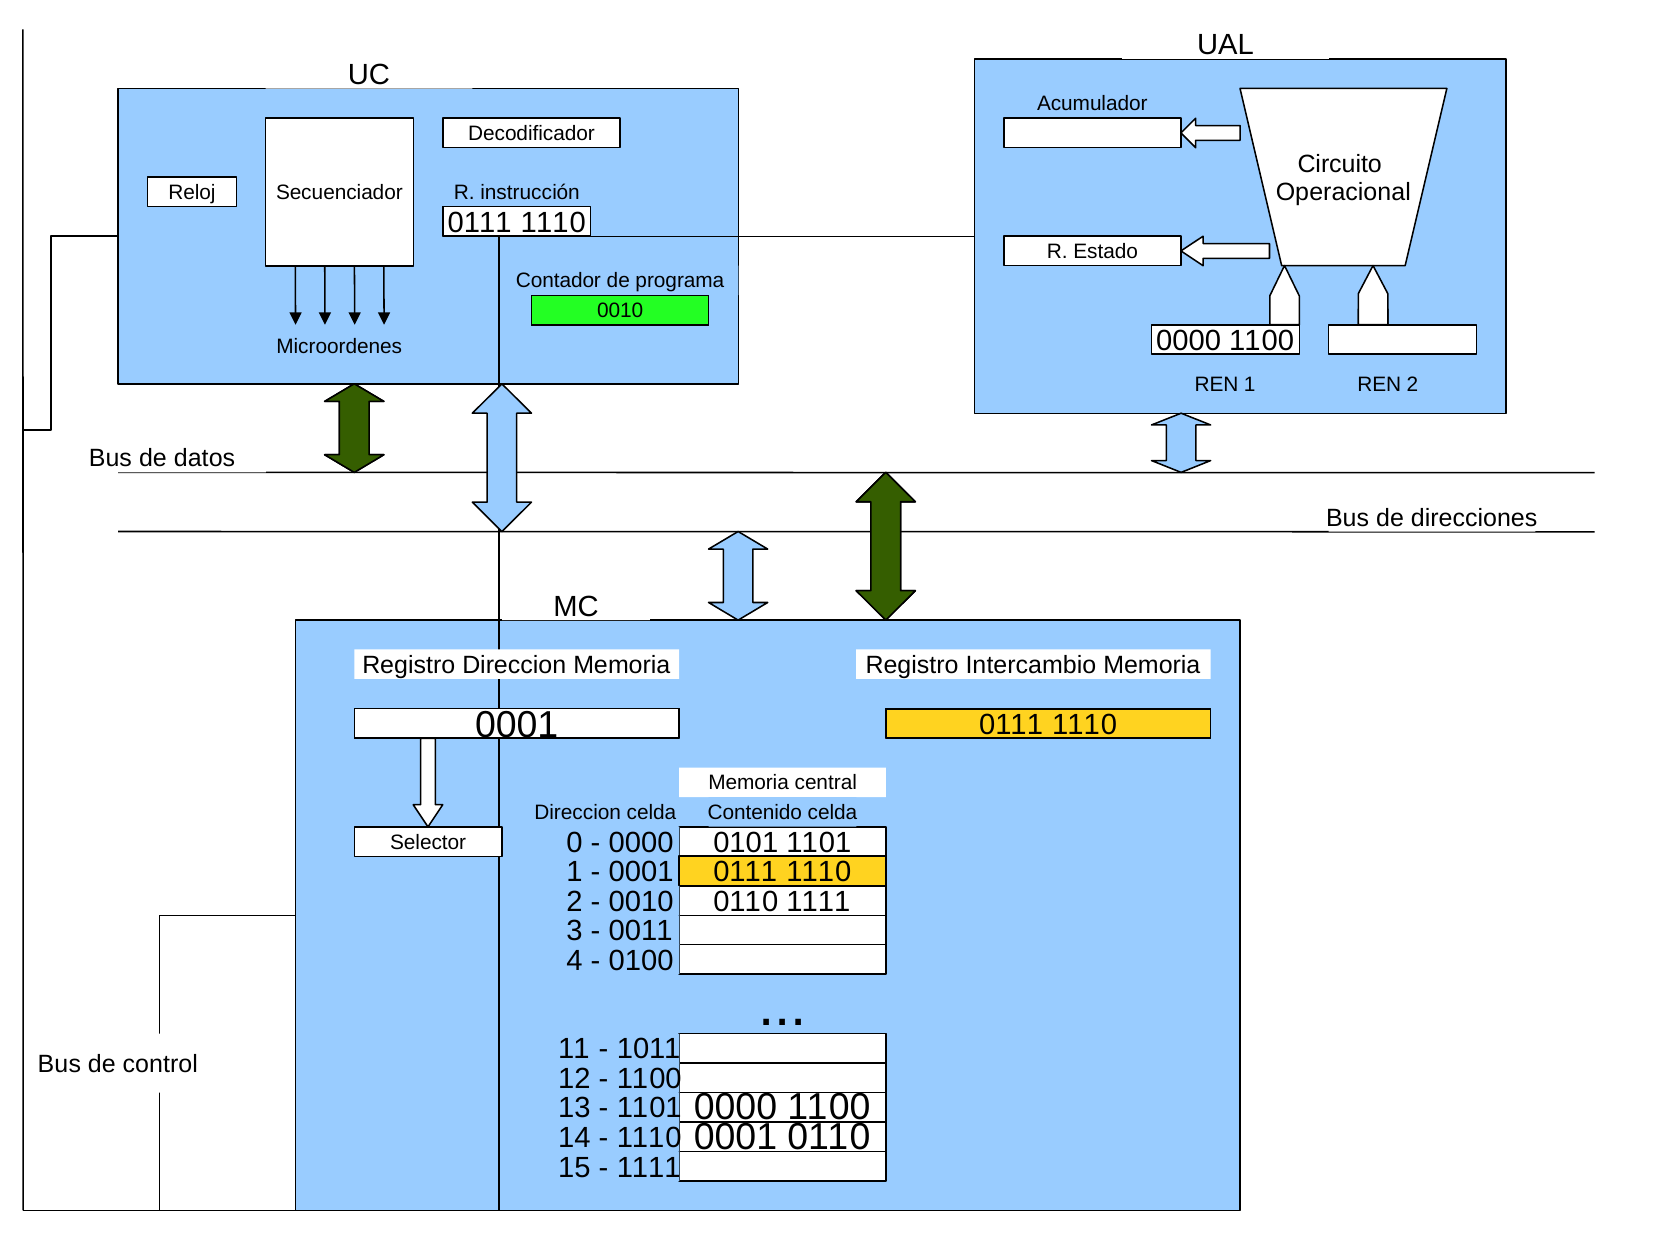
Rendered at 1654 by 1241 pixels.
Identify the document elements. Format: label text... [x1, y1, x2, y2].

text_box 11 - 1011 [560, 1033, 680, 1062]
text_box Microordenes [265, 330, 414, 361]
text_box [295, 620, 498, 1210]
text_box 1 - 0001 [560, 856, 679, 885]
text_box 4 - 0100 [560, 944, 680, 975]
text_box Circuito Operacional [1240, 88, 1447, 266]
text_box Contenido celda [708, 797, 857, 827]
text_box Bus de datos [59, 442, 266, 473]
text_box 0000 1100 [1151, 324, 1300, 355]
text_box R. instrucción [442, 177, 591, 206]
text_box 0111 1110 [885, 708, 1211, 739]
text_box 12 - 1100 [560, 1062, 680, 1092]
text_box 0000 1100 [680, 1092, 886, 1122]
text_box Registro Intercambio Memoria [856, 649, 1211, 679]
text_box 0111 1110 [679, 856, 886, 886]
text_box Memoria central [679, 767, 886, 798]
text_box 15 - 1111 [560, 1151, 680, 1182]
text_box Reloj [147, 177, 237, 207]
text_box Bus de control [29, 1033, 207, 1093]
text_box [500, 472, 1241, 1211]
text_box 0010 [531, 295, 709, 325]
text_box [974, 59, 1507, 473]
text_box UC [265, 59, 473, 89]
text_box Selector [354, 826, 503, 857]
text_box R. Estado [1003, 236, 1181, 266]
text_box 0110 1111 [680, 886, 886, 915]
text_box 0101 1101 [680, 826, 886, 856]
text_box Secuenciador [265, 118, 414, 266]
text_box Direccion celda [531, 797, 680, 827]
text_box [118, 88, 739, 473]
text_box 14 - 1110 [560, 1122, 680, 1151]
text_box 0111 1110 [442, 206, 591, 237]
text_box 0001 0110 [680, 1122, 886, 1151]
text_box 2 - 0010 [560, 885, 680, 915]
text_box MC [502, 590, 650, 621]
text_box Contador de programa [502, 265, 739, 296]
text_box UAL [1122, 29, 1329, 59]
text_box Bus de direcciones [1328, 502, 1536, 532]
text_box 0001 [354, 708, 680, 739]
text_box 0 - 0000 [560, 827, 680, 856]
text_box 3 - 0011 [560, 915, 680, 944]
text_box [472, 237, 739, 532]
text_box Decodificador [442, 118, 621, 148]
text_box 13 - 1101 [560, 1092, 680, 1122]
text_box Registro Direccion Memoria [354, 649, 680, 679]
text_box Acumulador [1003, 88, 1181, 118]
